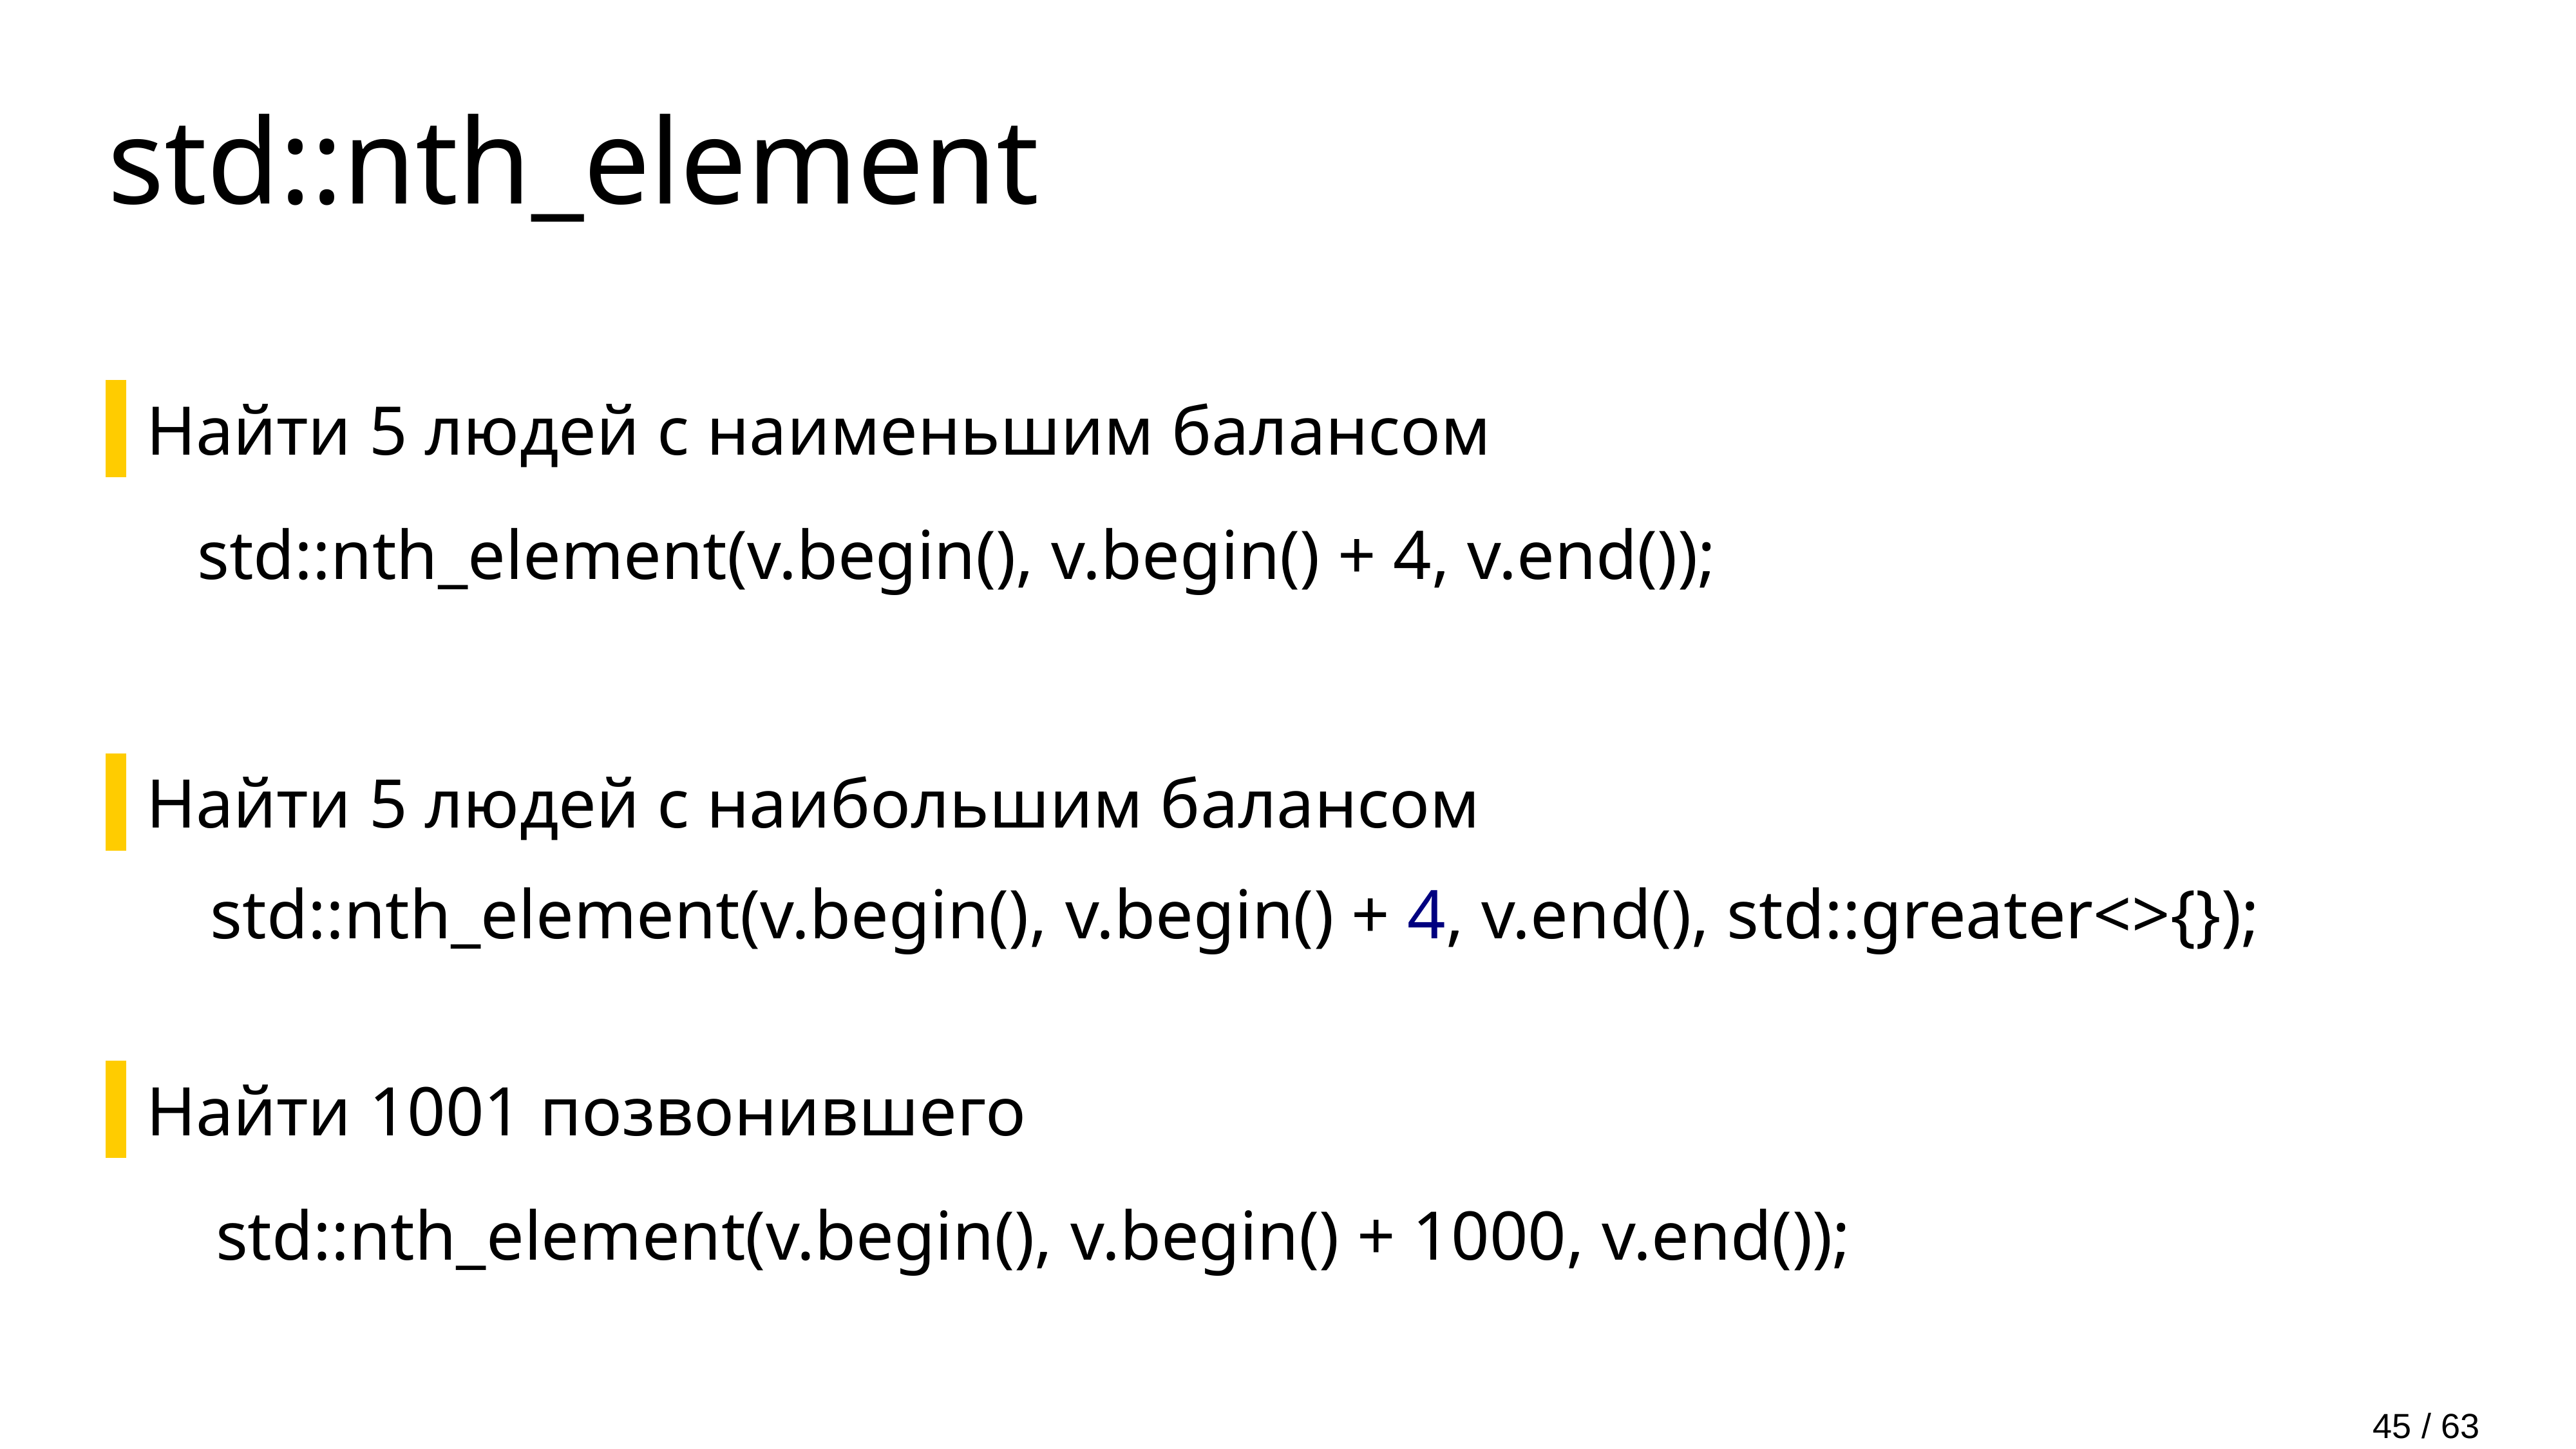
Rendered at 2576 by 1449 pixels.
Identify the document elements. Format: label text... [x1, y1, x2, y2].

title std::nth_element [108, 80, 2468, 242]
text_box Найти 5 людей с наименьшим балансом std::nth_element(v.begin(), v.begin() + 4, v.end()); Найти 5 людей с наибольшим балансом std::nth_element(v.begin(), v.begin() + 4, v.end(), std::greater<>{}); Найти 1001 позвонившего std::nth_element(v.begin(), v.begin() + 1000, v.end()); [96, 364, 2512, 1419]
text_box <number> / 63 [2363, 1402, 2576, 1449]
